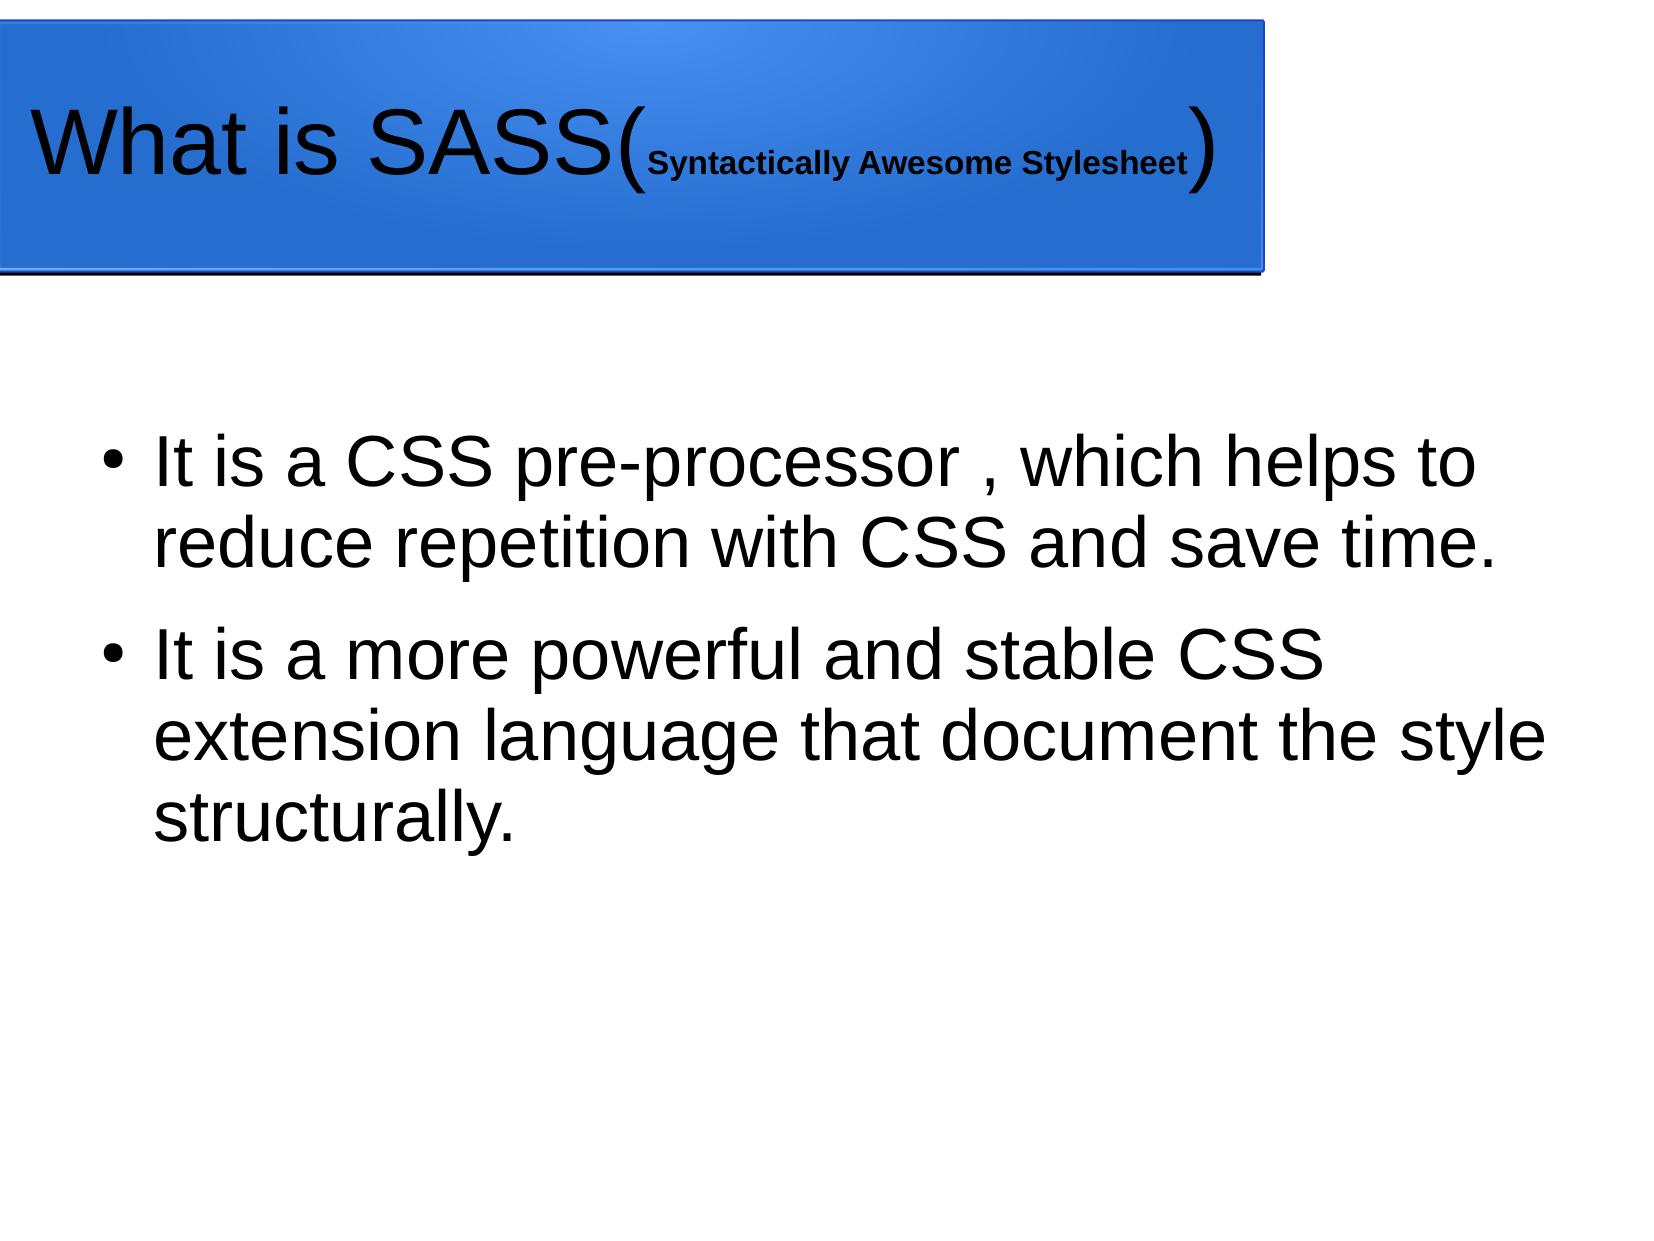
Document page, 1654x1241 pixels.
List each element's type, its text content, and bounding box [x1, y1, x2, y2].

list It is a CSS pre-processor , which helps to reduce repetition with CSS and save time. It is a more powerful and stable CSS extension language that document the style structurally. [82, 420, 1571, 1141]
title What is SASS(Syntactically Awesome Stylesheet) [30, 30, 1654, 255]
